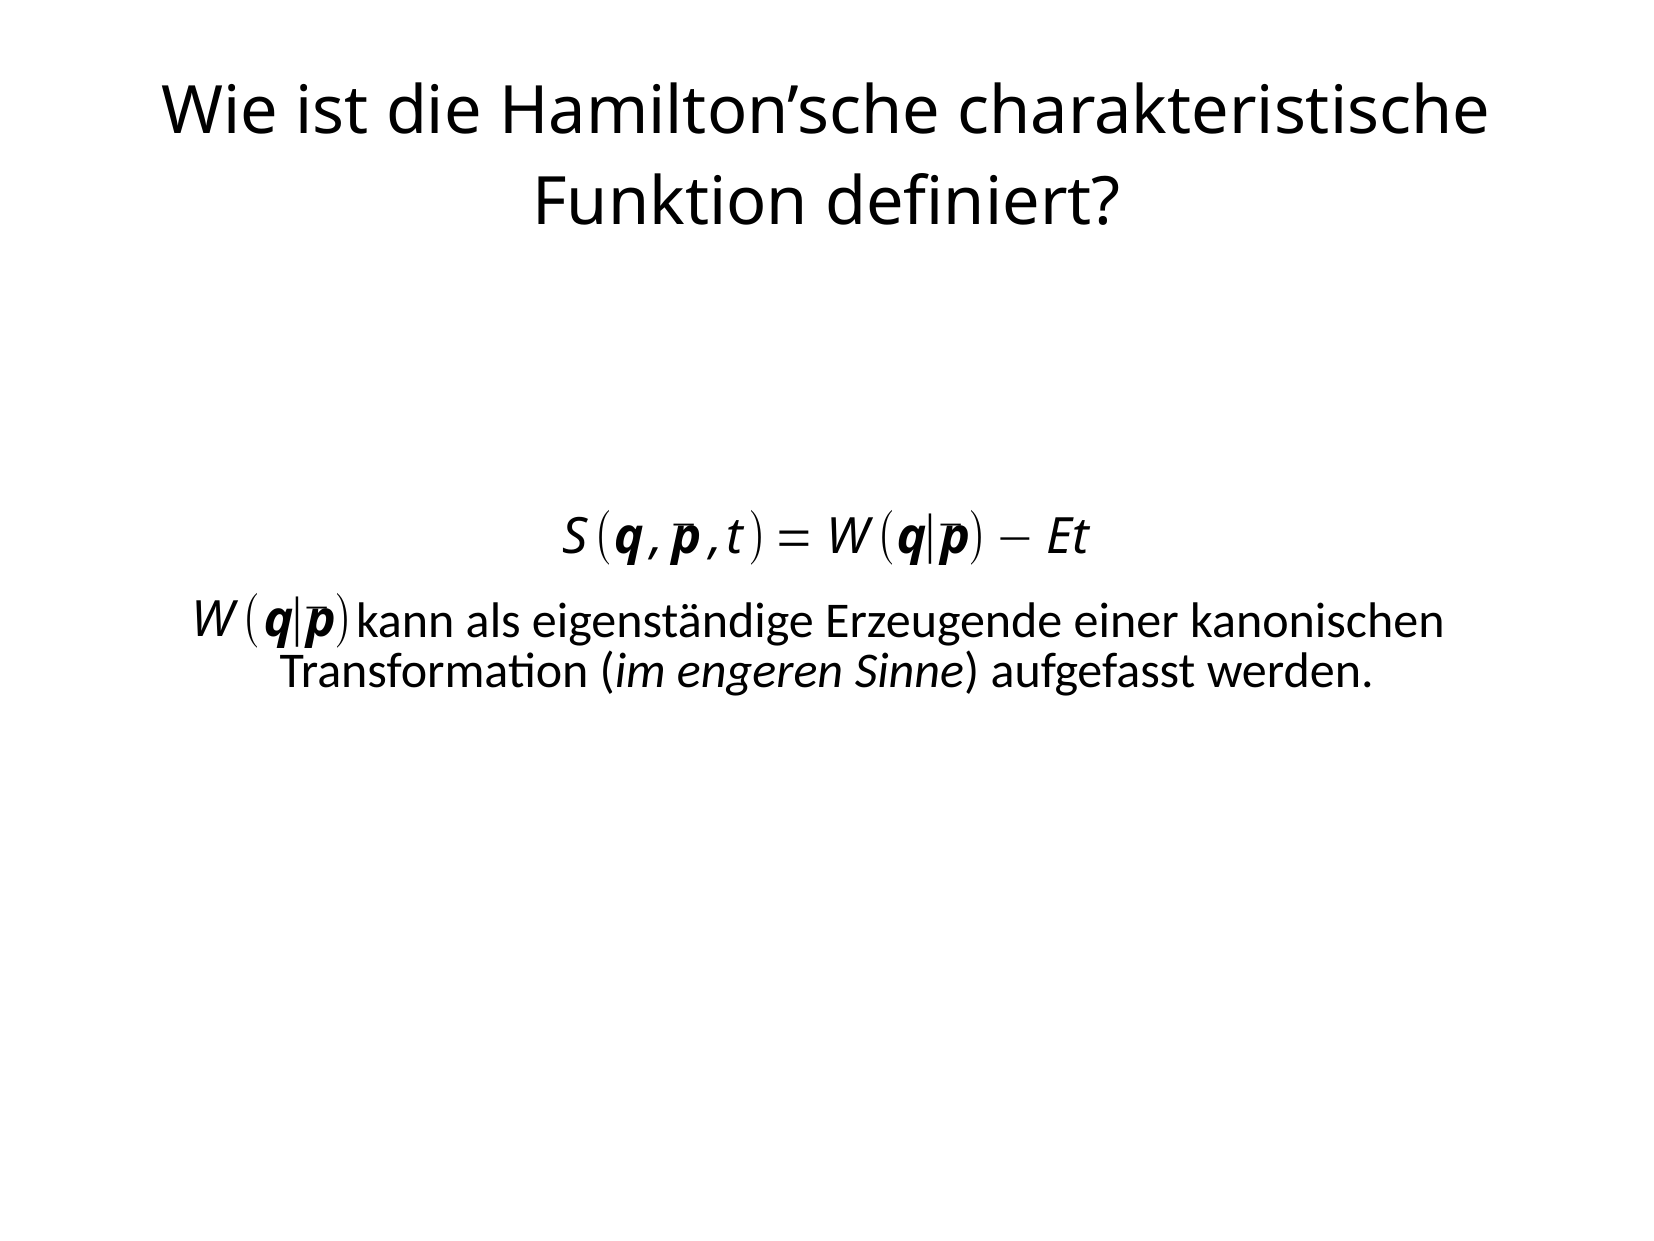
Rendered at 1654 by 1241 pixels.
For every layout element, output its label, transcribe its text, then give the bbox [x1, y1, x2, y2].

subtitle kann als eigenständige Erzeugende einer kanonischen Transformation (im engeren Sinne) aufgefasst werden. [82, 290, 1571, 1010]
chart [554, 506, 1099, 568]
title Wie ist die Hamilton’sche charakteristische Funktion definiert? [82, 49, 1571, 257]
chart [185, 589, 358, 651]
